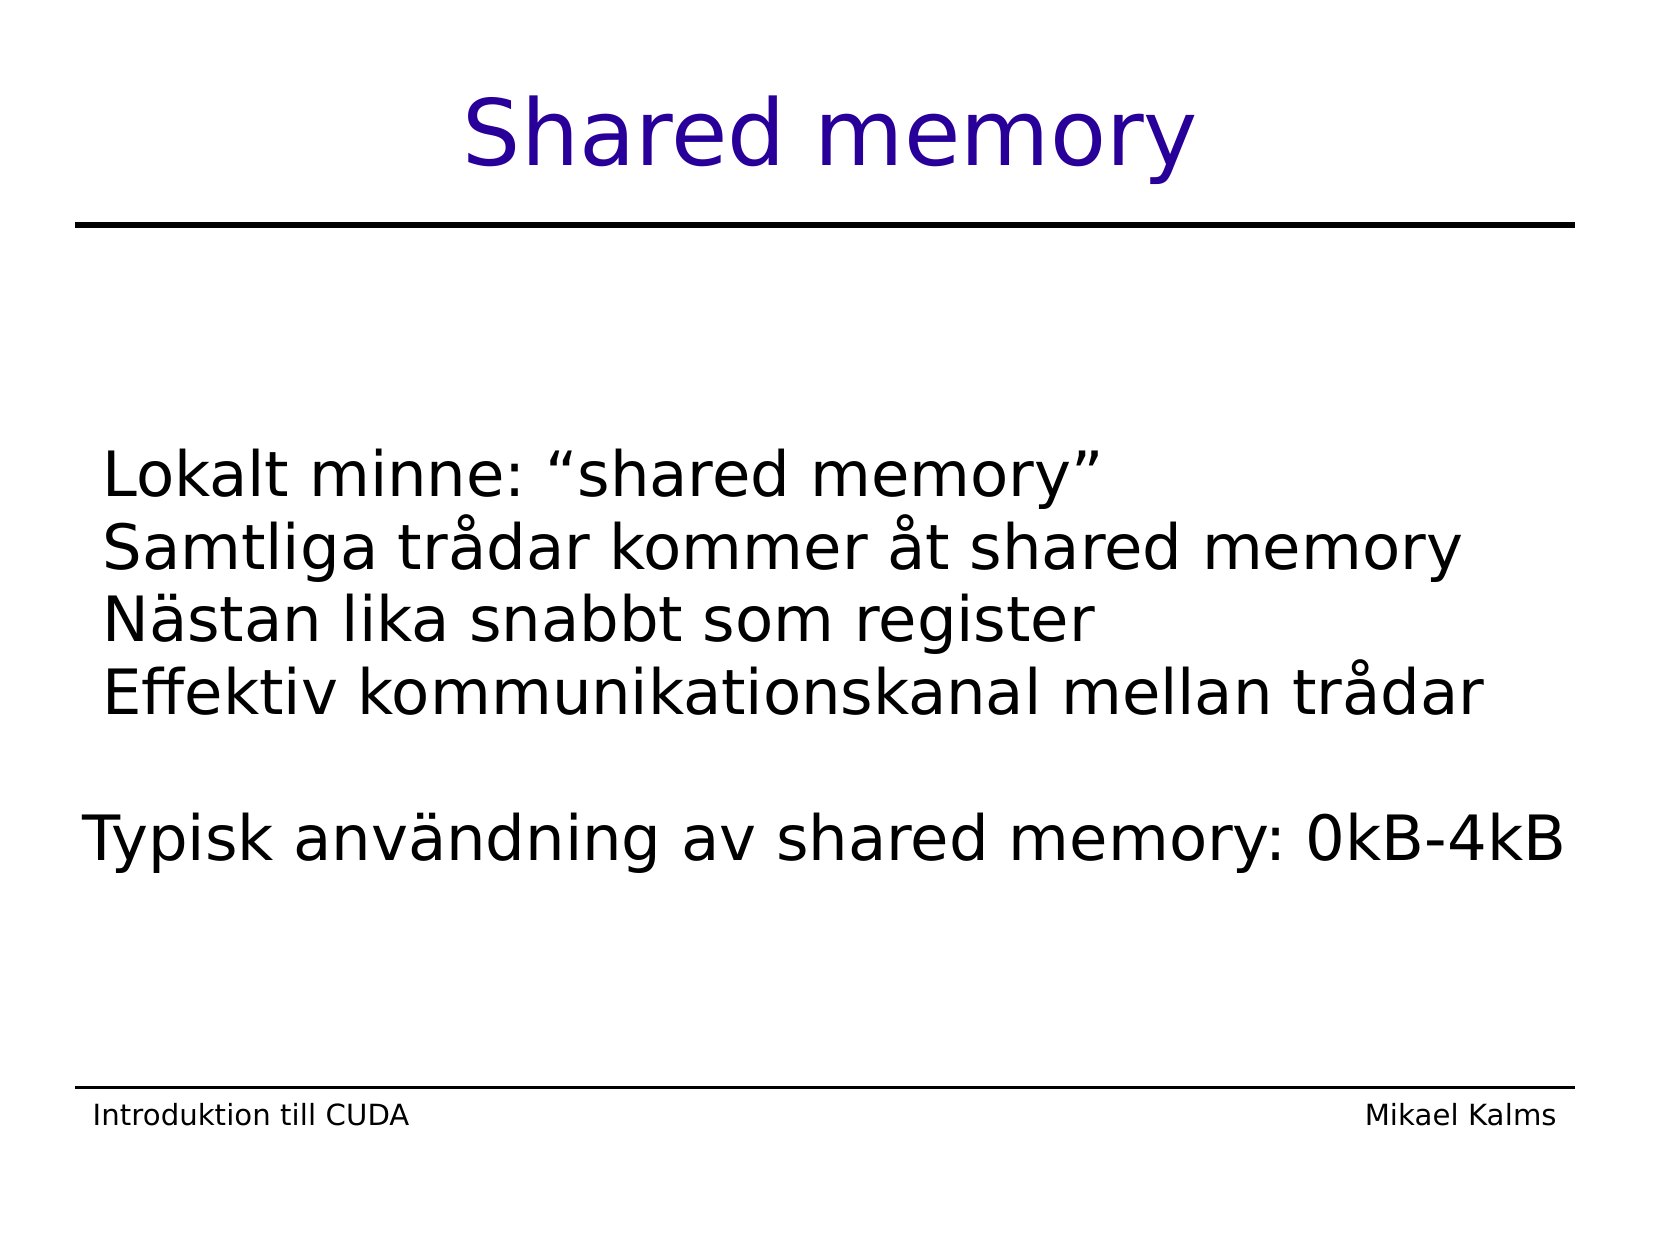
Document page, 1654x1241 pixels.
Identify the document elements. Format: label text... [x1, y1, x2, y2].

text_box Introduktion till CUDA [75, 1087, 428, 1143]
text_box Mikael Kalms [1347, 1087, 1576, 1143]
text_box Lokalt minne: “shared memory” Samtliga trådar kommer åt shared memory Nästan lika snabbt som register Effektiv kommunikationskanal mellan trådar Typisk användning av shared memory: 0kB-4kB [82, 300, 1571, 1013]
title Shared memory [86, 37, 1576, 231]
